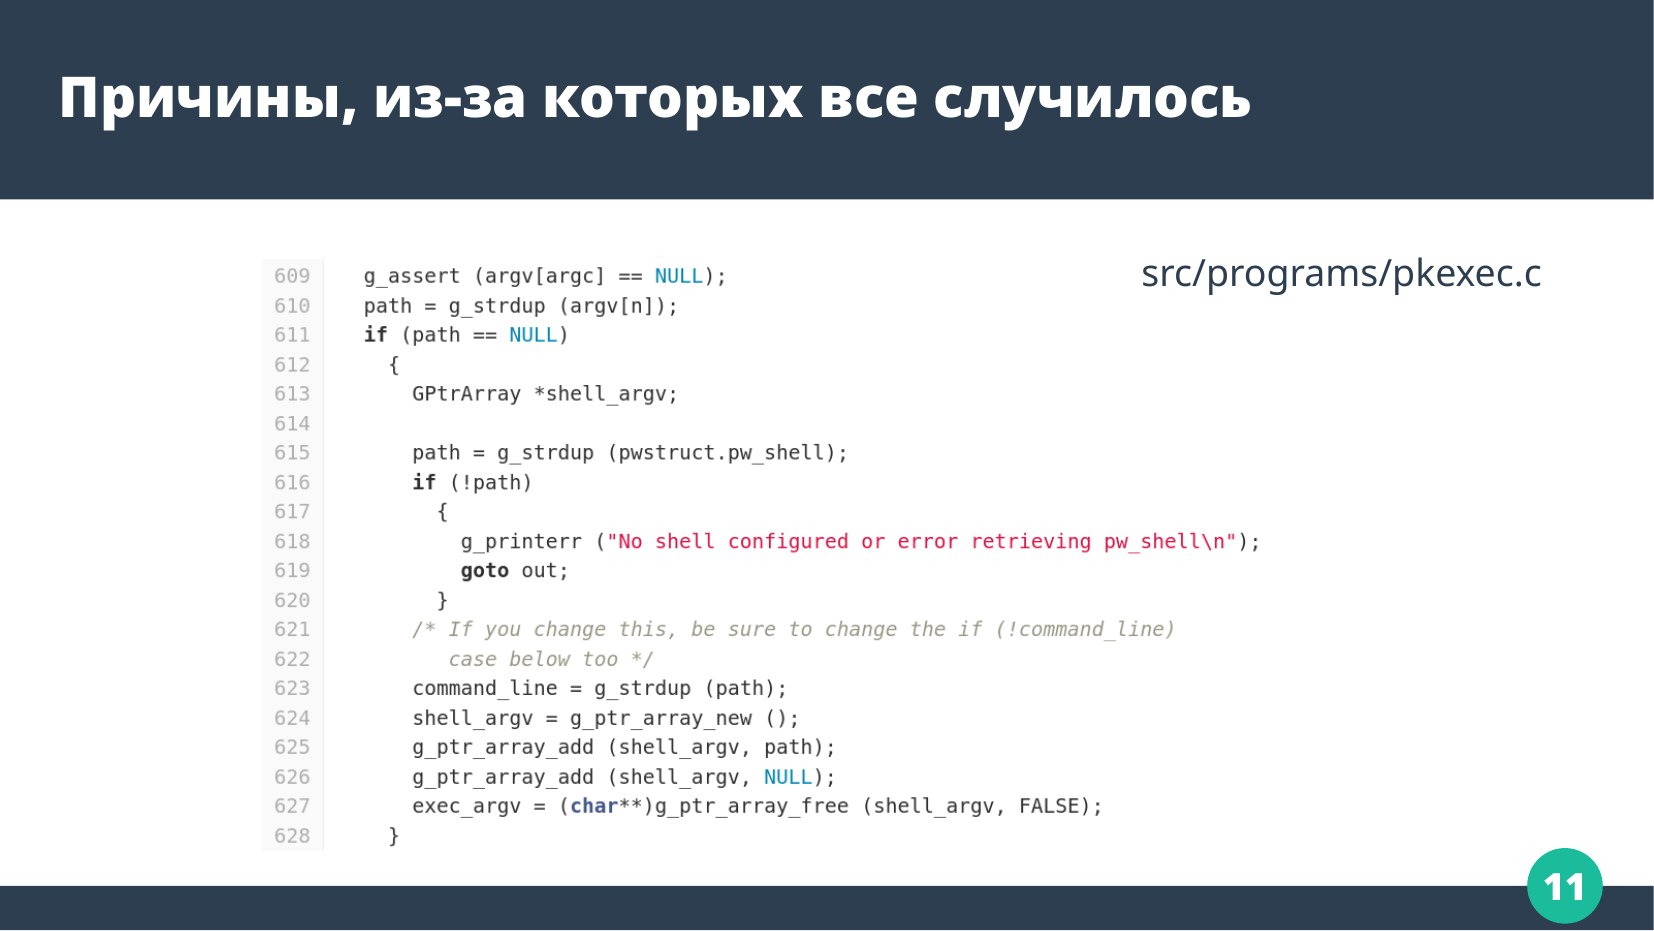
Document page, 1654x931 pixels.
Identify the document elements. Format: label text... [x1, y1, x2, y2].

title Причины, из-за которых все случилось [59, 37, 1595, 155]
text_box src/programs/pkexec.c [1125, 243, 1559, 301]
picture [262, 259, 1276, 851]
